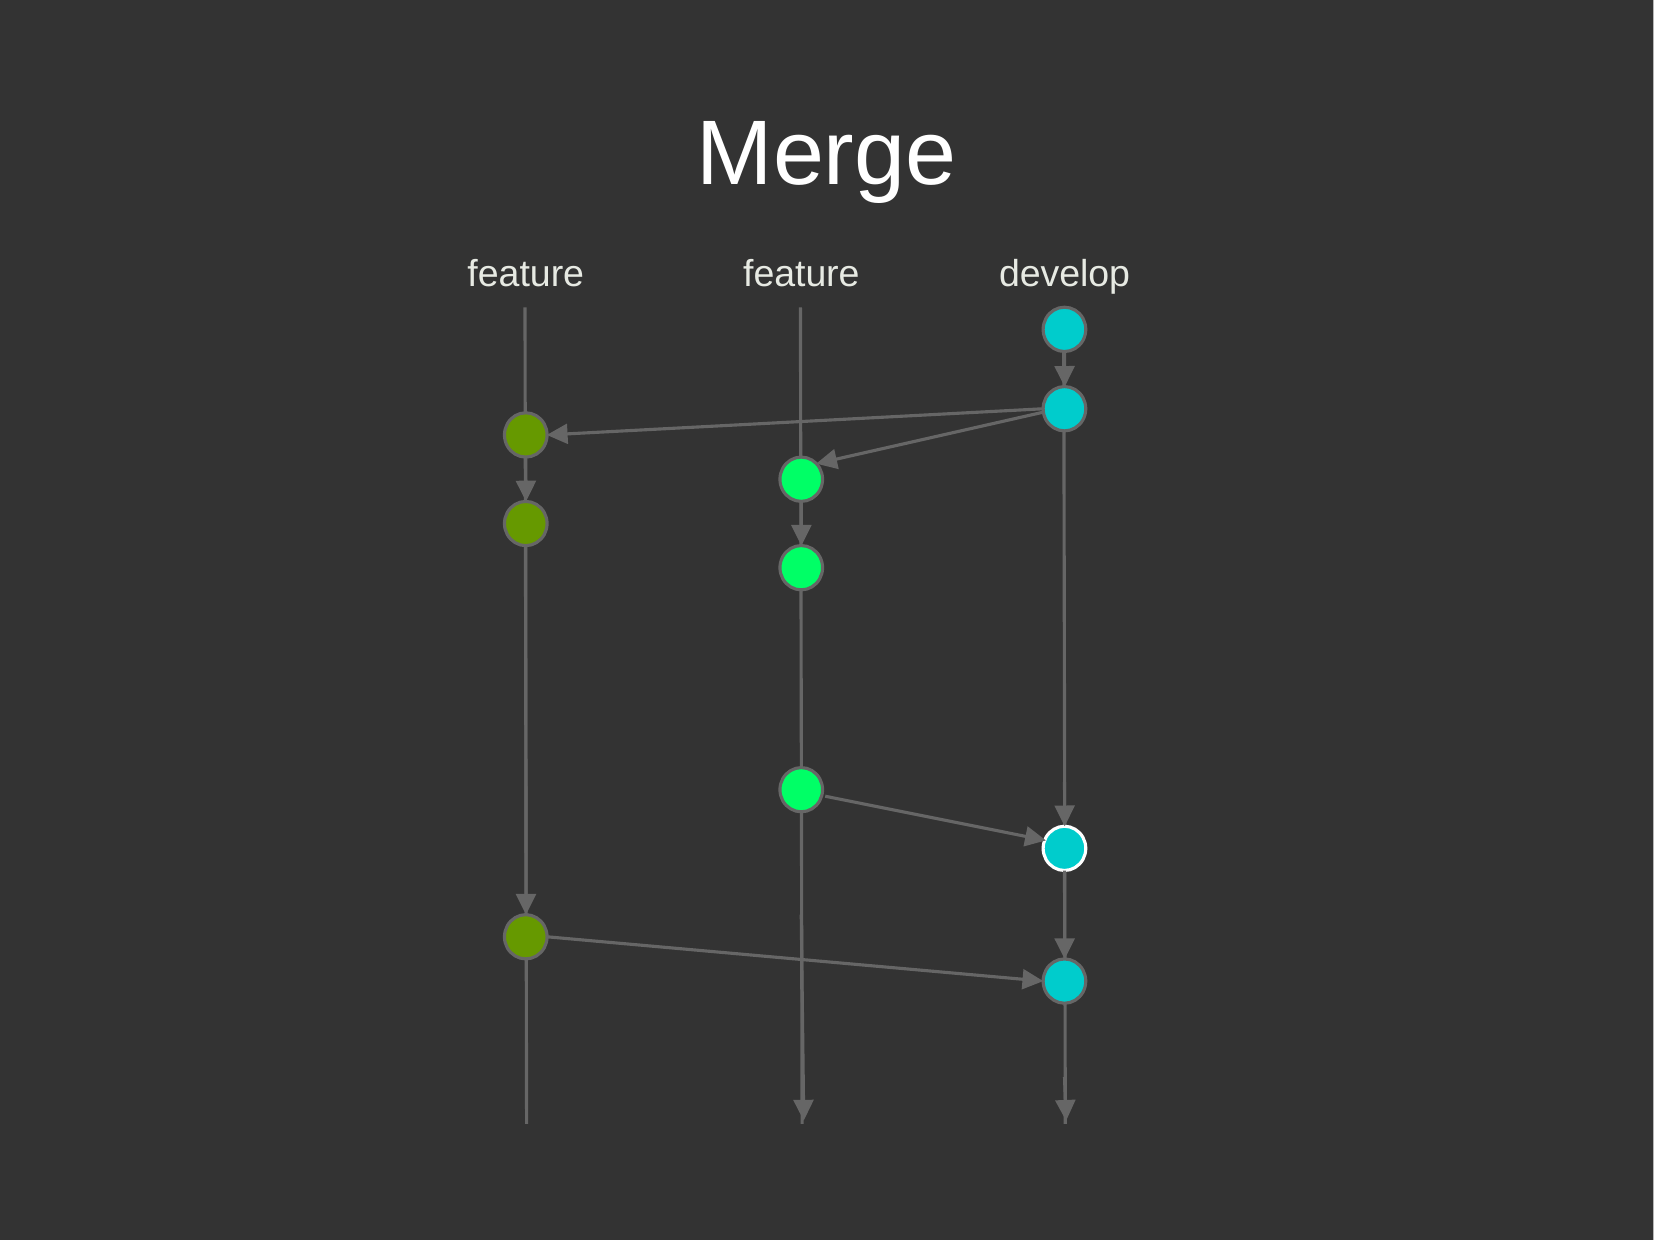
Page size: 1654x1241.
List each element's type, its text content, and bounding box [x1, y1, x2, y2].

text_box develop [956, 233, 1173, 308]
text_box feature [417, 233, 634, 308]
text_box [779, 767, 823, 812]
text_box feature [693, 233, 910, 308]
text_box [504, 412, 548, 457]
text_box [504, 501, 548, 546]
text_box [1043, 959, 1086, 1004]
text_box [779, 545, 823, 590]
text_box [1043, 307, 1086, 352]
title Merge [82, 49, 1571, 257]
text_box [504, 914, 547, 959]
text_box [1043, 826, 1086, 871]
text_box [1043, 386, 1086, 431]
text_box [779, 457, 823, 502]
